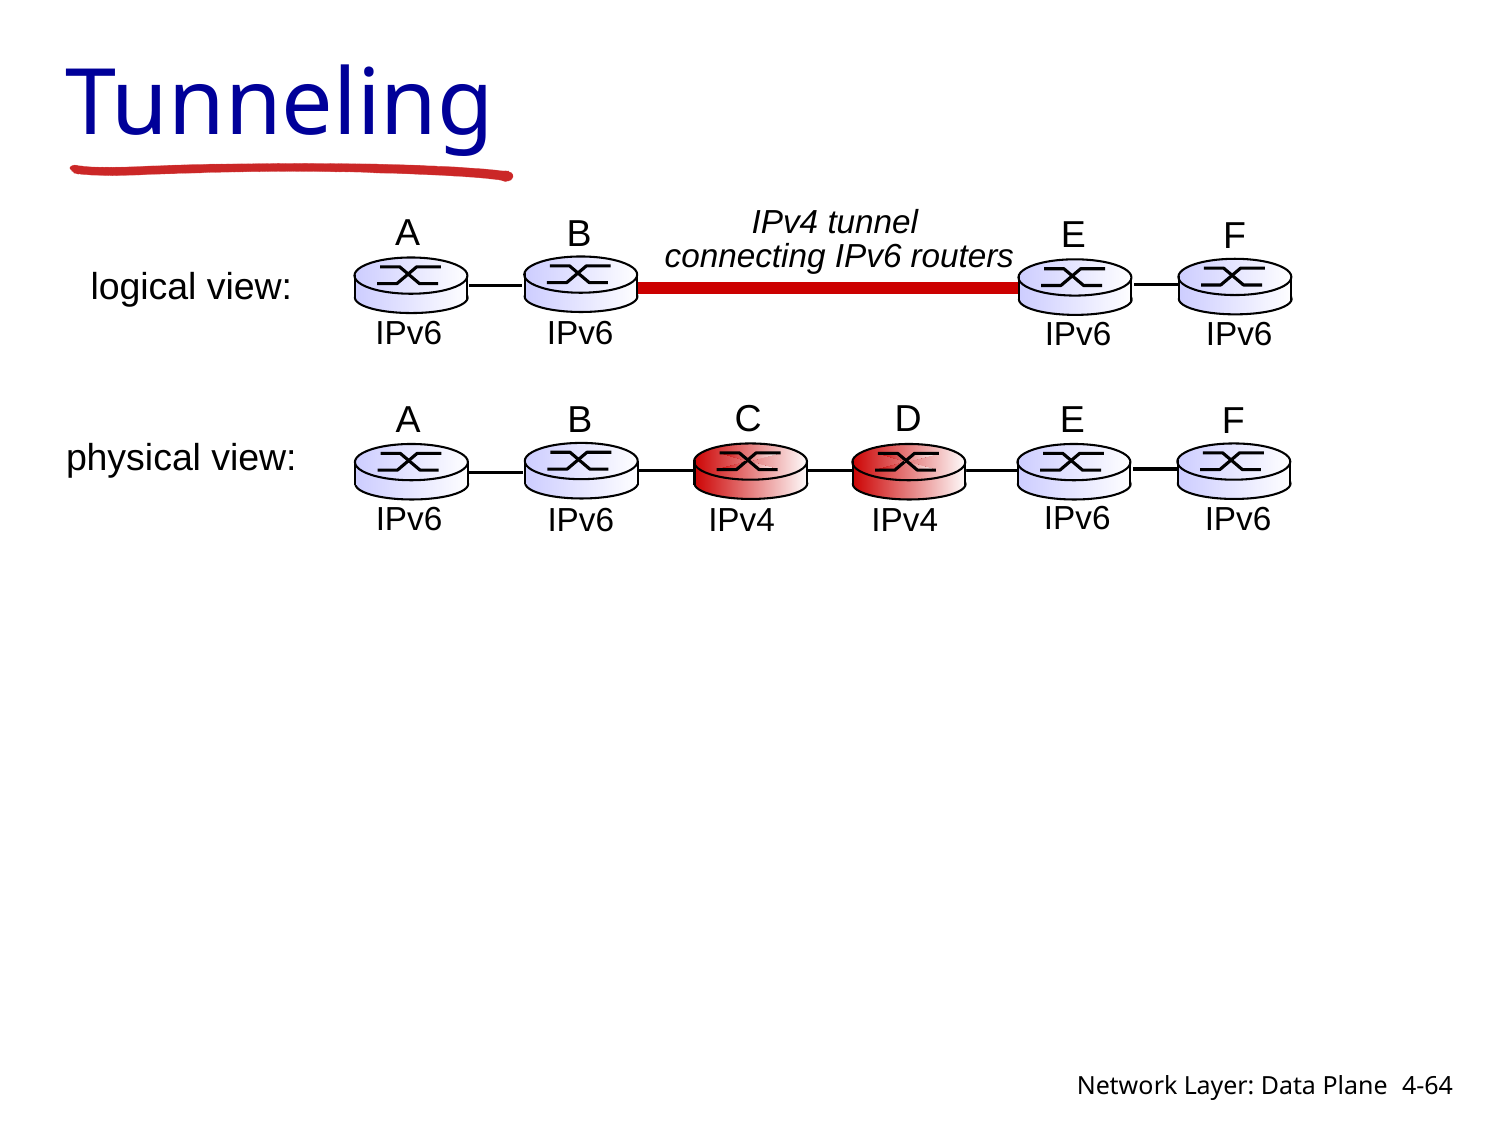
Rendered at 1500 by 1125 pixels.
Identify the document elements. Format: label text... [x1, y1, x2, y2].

text_box A [380, 387, 436, 446]
text_box logical view: [75, 254, 307, 315]
text_box IPv4 tunnel connecting IPv6 routers [649, 199, 1030, 283]
title Tunneling [50, 35, 1326, 198]
text_box C [719, 386, 777, 447]
text_box E [1045, 202, 1101, 261]
text_box IPv4 [856, 491, 954, 546]
text_box IPv6 [1030, 307, 1127, 360]
text_box IPv4 [693, 490, 791, 546]
text_box [694, 445, 807, 499]
text_box F [1208, 203, 1261, 264]
text_box [1178, 260, 1292, 315]
text_box [355, 443, 468, 500]
text_box A [380, 200, 436, 260]
text_box IPv6 [532, 491, 630, 546]
text_box IPv6 [1190, 490, 1287, 545]
text_box physical view: [51, 425, 312, 486]
text_box [1018, 259, 1132, 315]
text_box IPv6 [1029, 491, 1126, 544]
text_box [354, 257, 468, 314]
text_box D [879, 386, 937, 447]
text_box IPv6 [532, 305, 629, 359]
slide_number 4-13 [1387, 1062, 1480, 1107]
text_box [1177, 445, 1291, 499]
text_box F [1207, 388, 1260, 449]
text_box [524, 442, 638, 499]
text_box IPv6 [360, 305, 457, 359]
text_box [852, 446, 966, 500]
text_box IPv6 [1191, 305, 1288, 360]
footer Network Layer: Data Plane [1045, 1062, 1404, 1102]
text_box [638, 282, 1018, 294]
text_box IPv6 [361, 492, 458, 545]
text_box [1017, 443, 1131, 500]
text_box [524, 256, 638, 312]
text_box B [551, 201, 607, 258]
text_box B [552, 387, 608, 445]
text_box E [1044, 387, 1100, 446]
